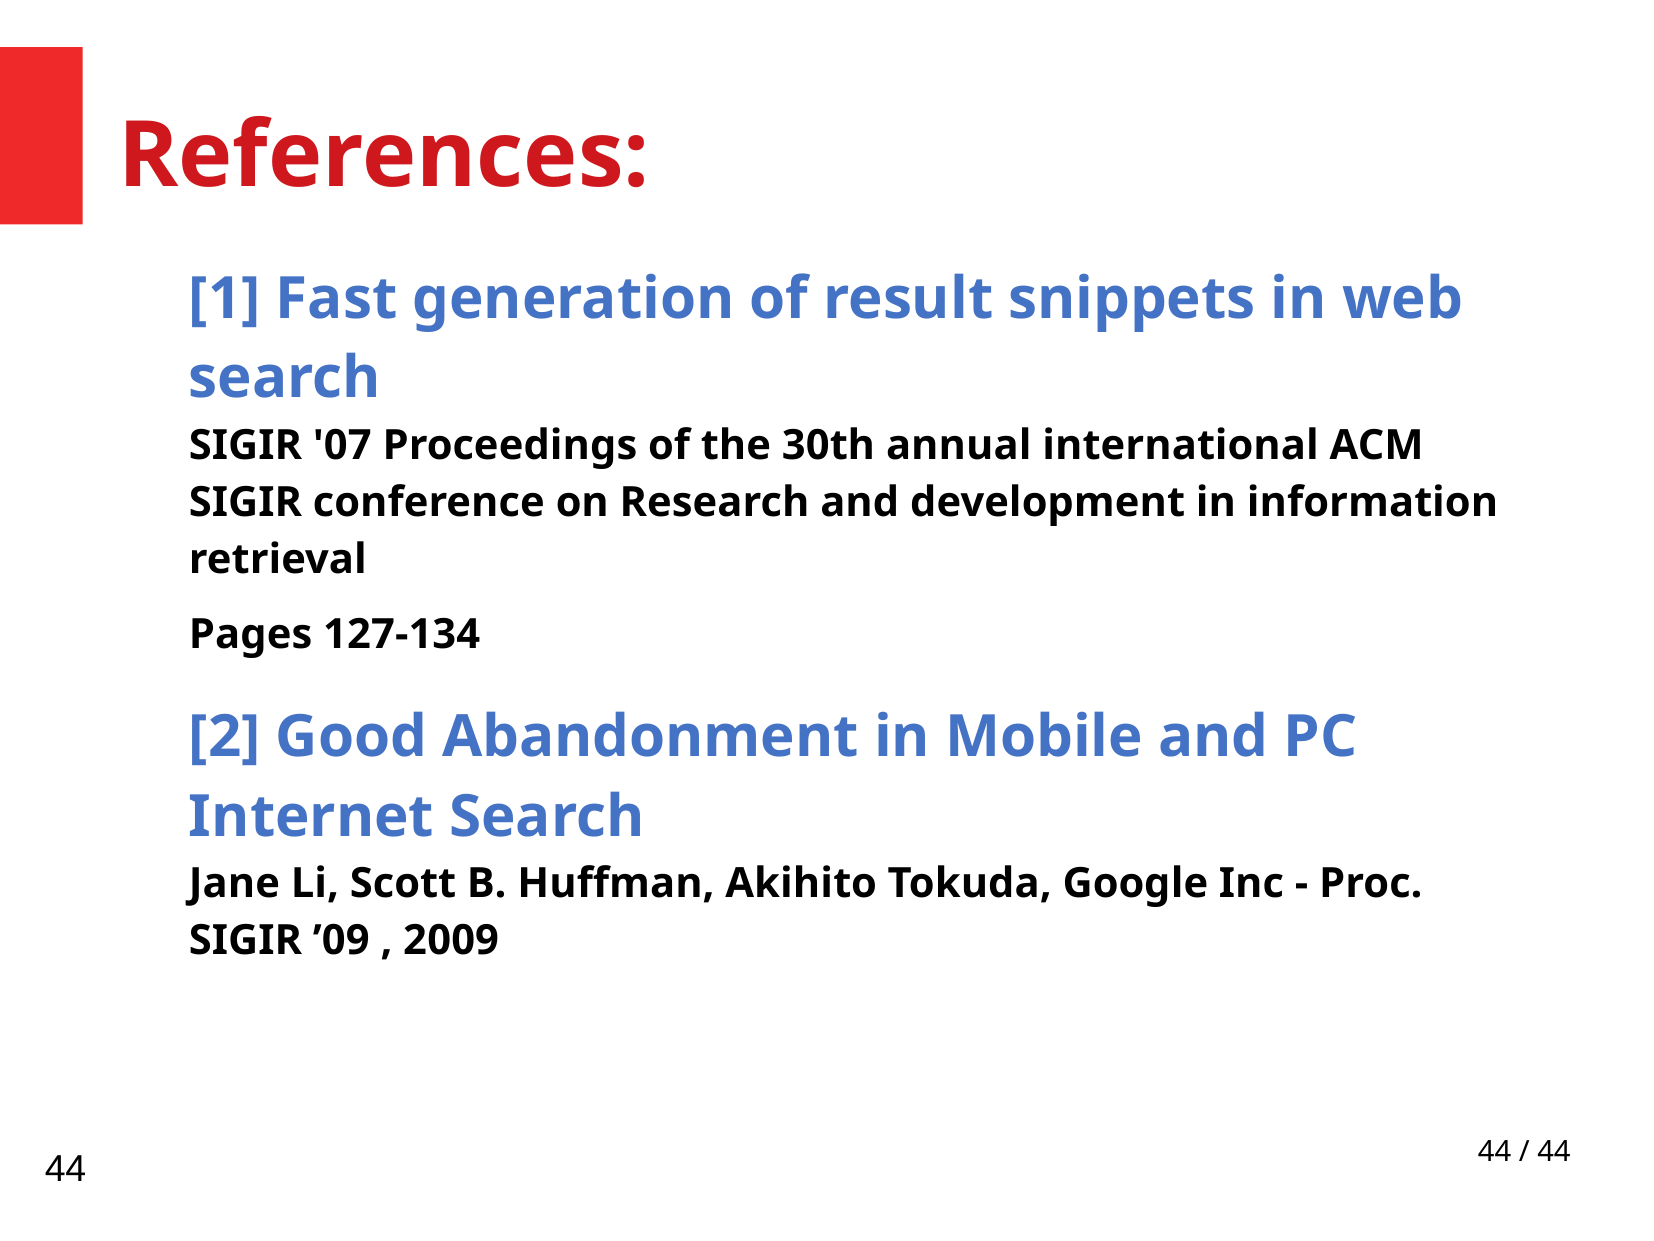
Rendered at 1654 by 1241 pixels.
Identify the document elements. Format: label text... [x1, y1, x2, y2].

text_box 44 [30, 1140, 106, 1197]
title References: [118, 49, 1571, 257]
list [1] Fast generation of result snippets in web search SIGIR '07 Proceedings of the 30th annual international ACM SIGIR conference on Research and development in information retrieval Pages 127-134 [2] Good Abandonment in Mobile and PC Internet Search Jane Li, Scott B. Huffman, Akihito Tokuda, Google Inc - Proc. SIGIR ’09 , 2009 [118, 256, 1536, 1186]
